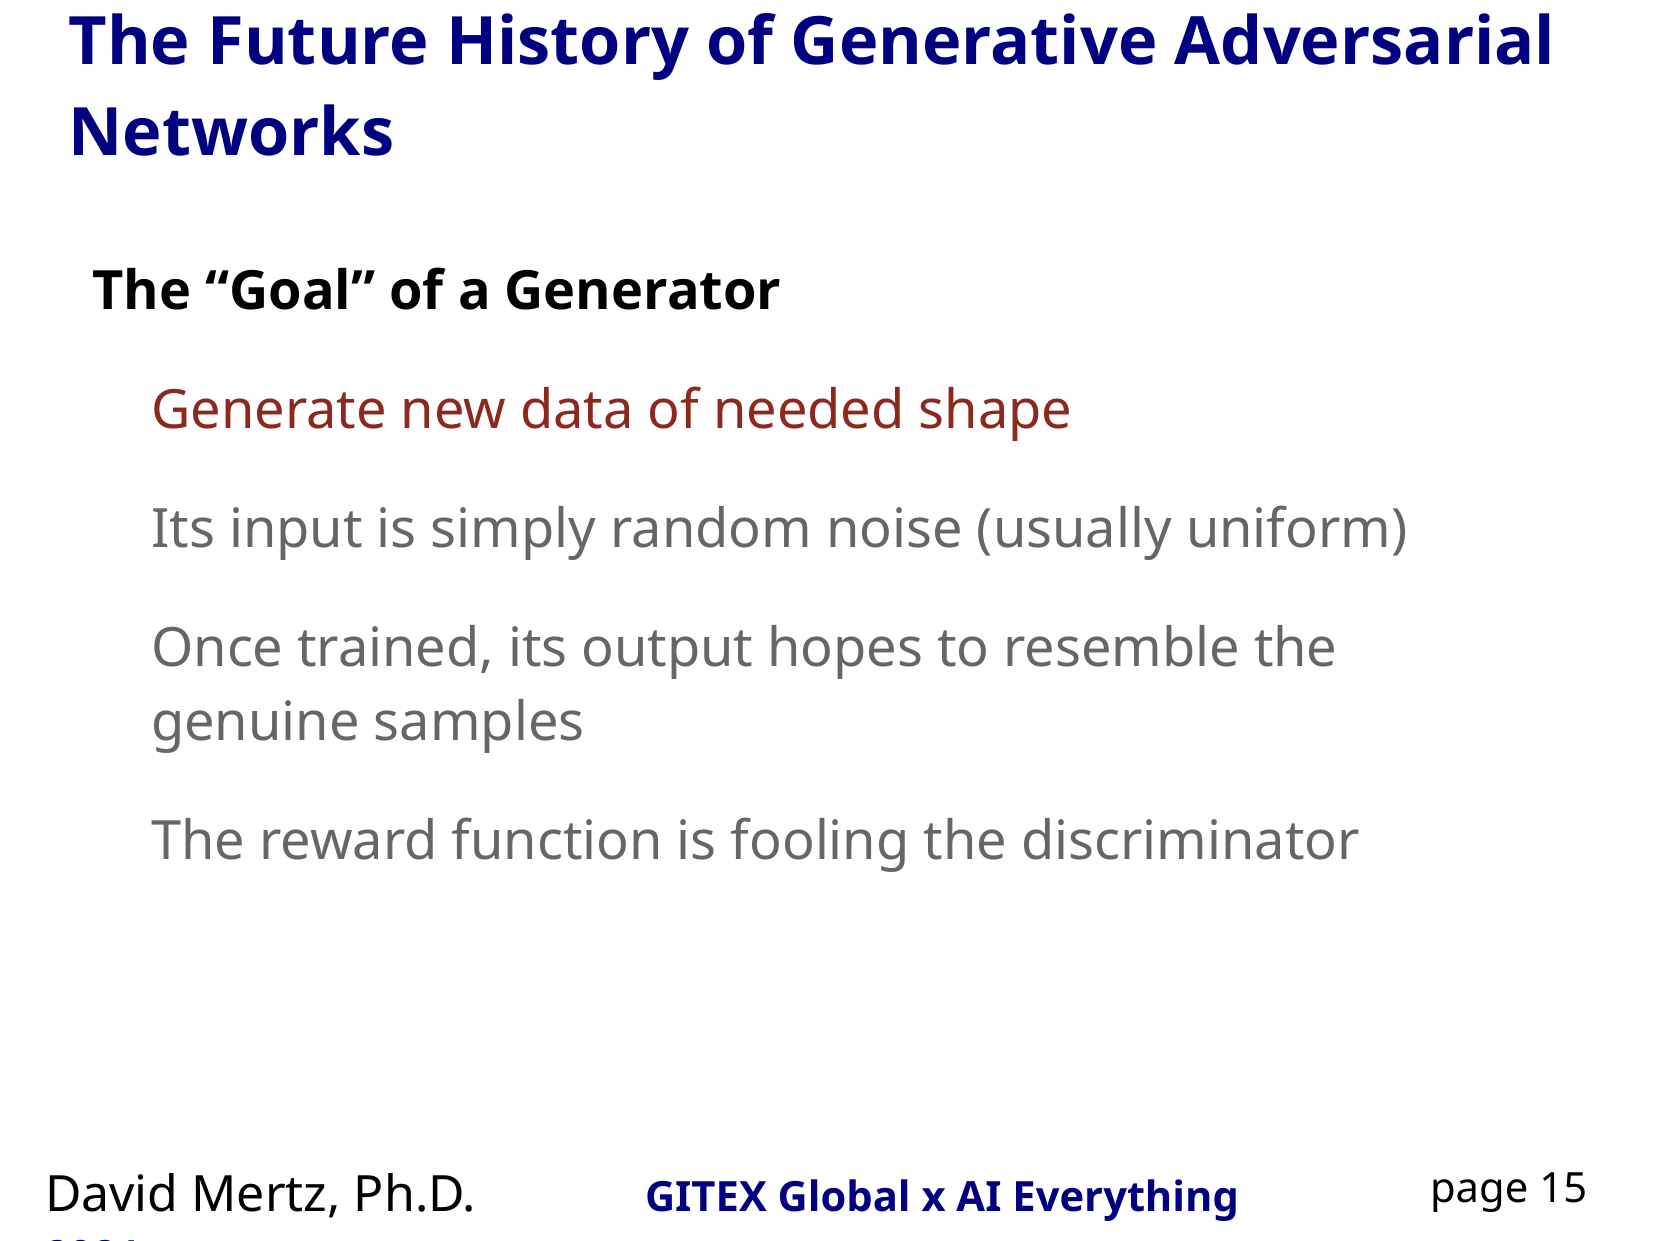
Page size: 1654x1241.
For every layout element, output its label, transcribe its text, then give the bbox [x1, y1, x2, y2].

list The “Goal” of a Generator Generate new data of needed shape Its input is simply random noise (usually uniform) Once trained, its output hopes to resemble the genuine samples The reward function is fooling the discriminator [92, 251, 1561, 1059]
